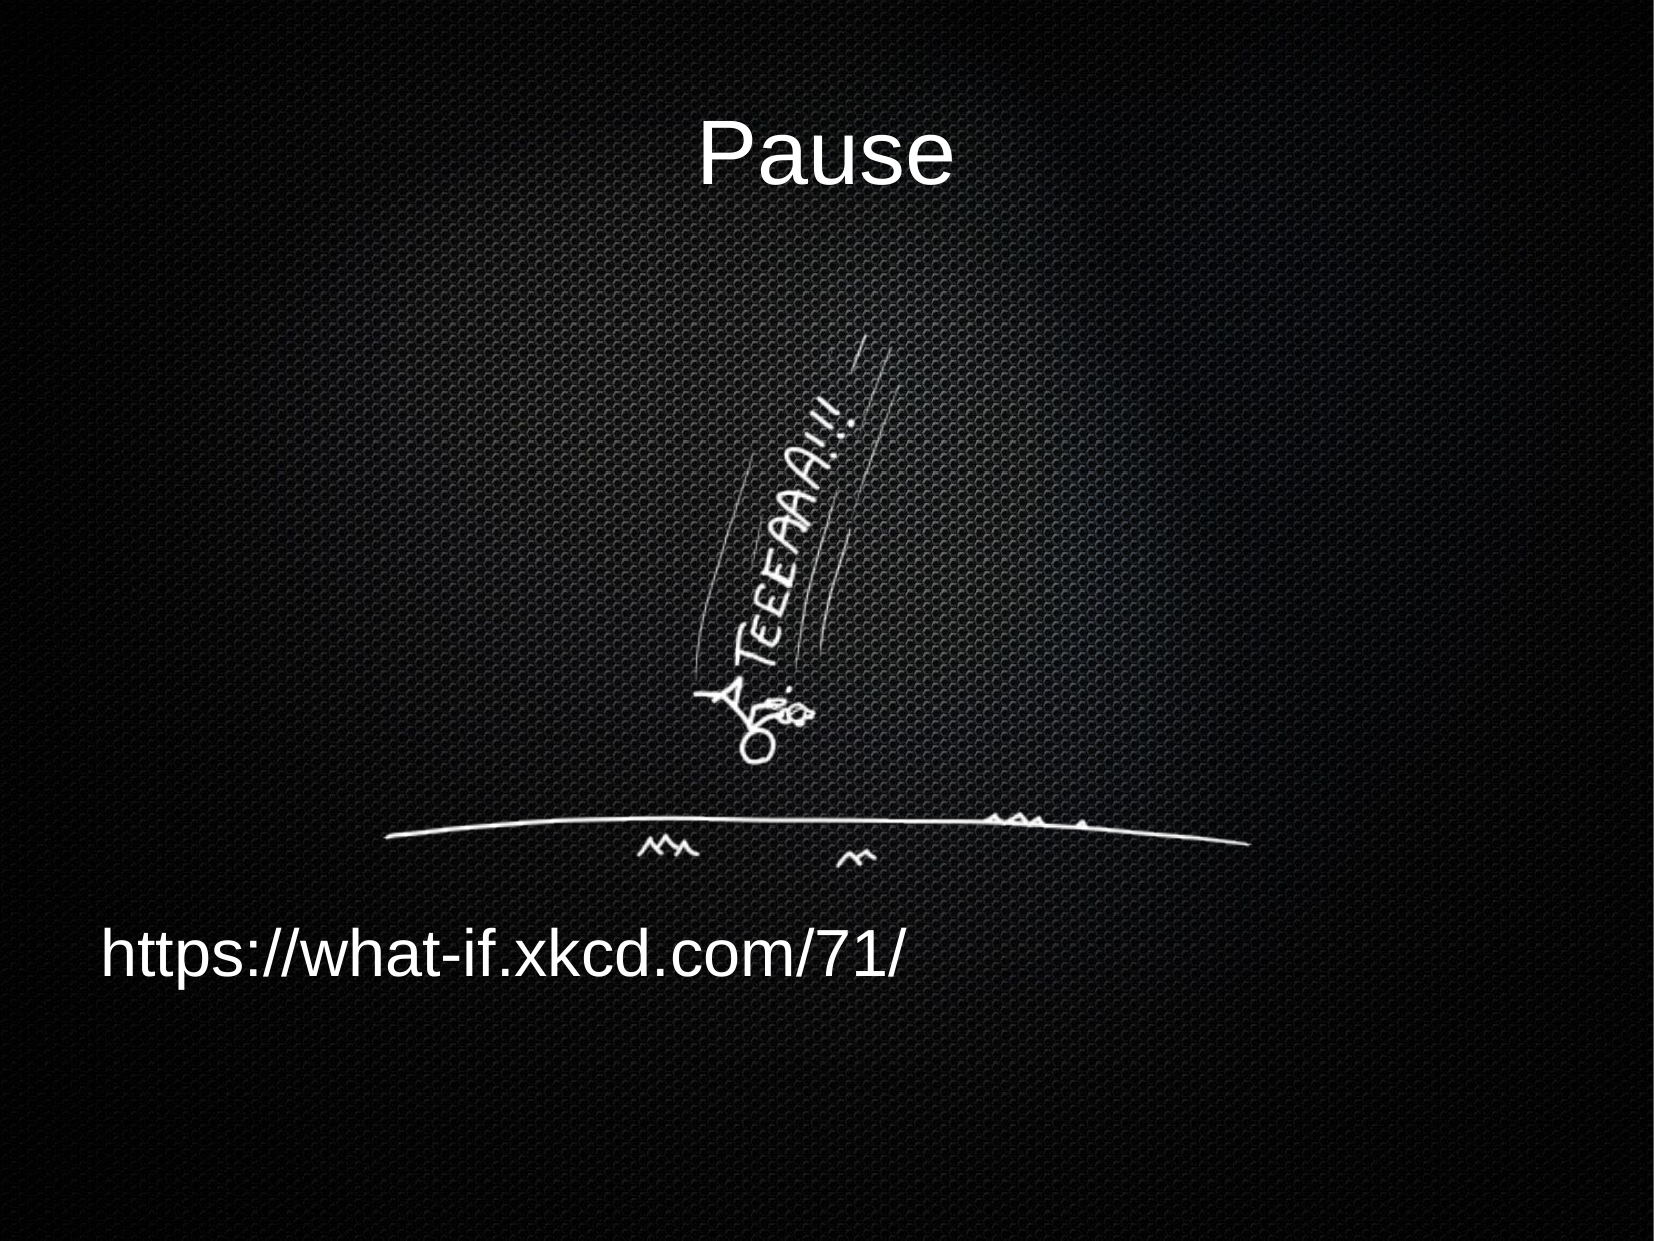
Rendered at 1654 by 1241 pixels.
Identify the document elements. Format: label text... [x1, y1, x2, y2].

picture [0, 0, 1654, 1241]
list https://what-if.xkcd.com/71/ [82, 290, 1571, 1010]
title Pause [82, 49, 1571, 257]
